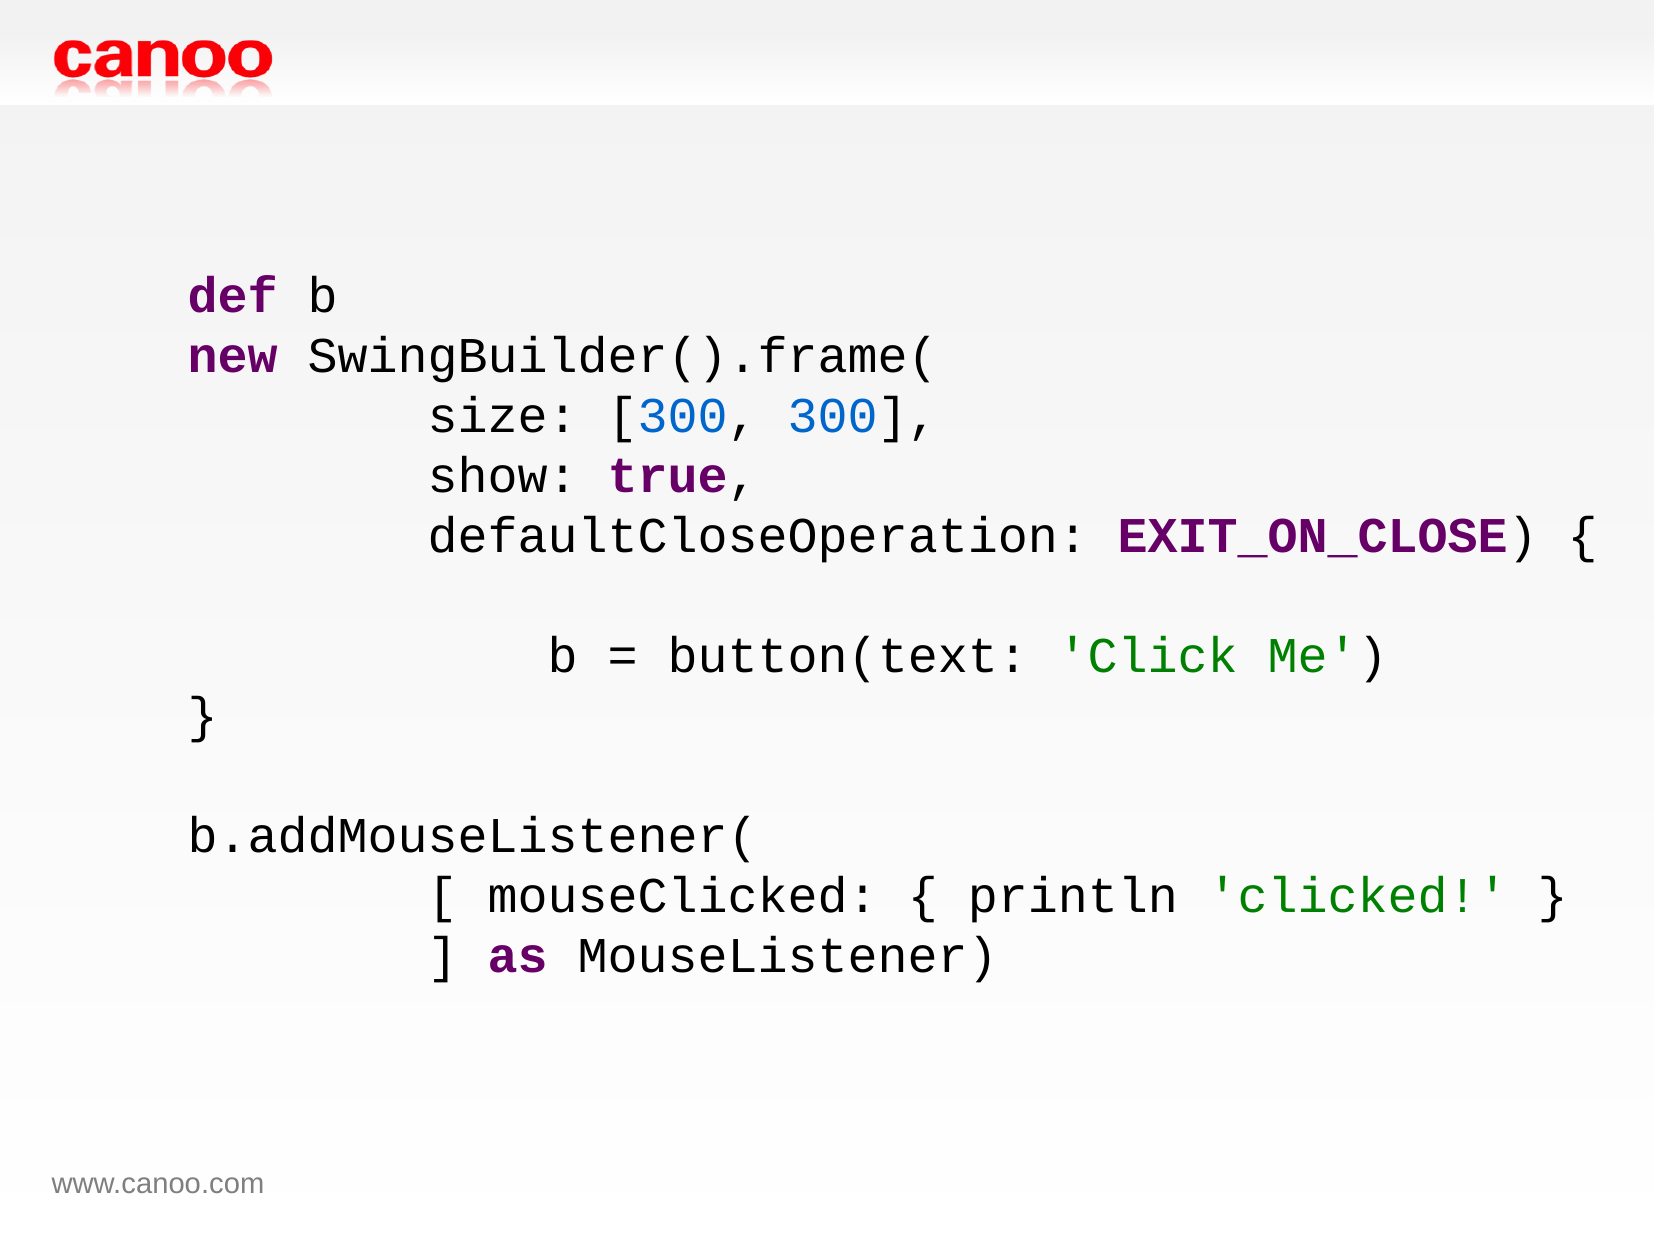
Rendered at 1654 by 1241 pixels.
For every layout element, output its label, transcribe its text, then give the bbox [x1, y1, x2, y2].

text_box def b new SwingBuilder().frame( size: [300, 300], show: true, defaultCloseOperation: EXIT_ON_CLOSE) { b = button(text: 'Click Me') } b.addMouseListener( [ mouseClicked: { println 'clicked!' } ] as MouseListener) [187, 145, 1609, 1100]
picture [51, 37, 273, 119]
